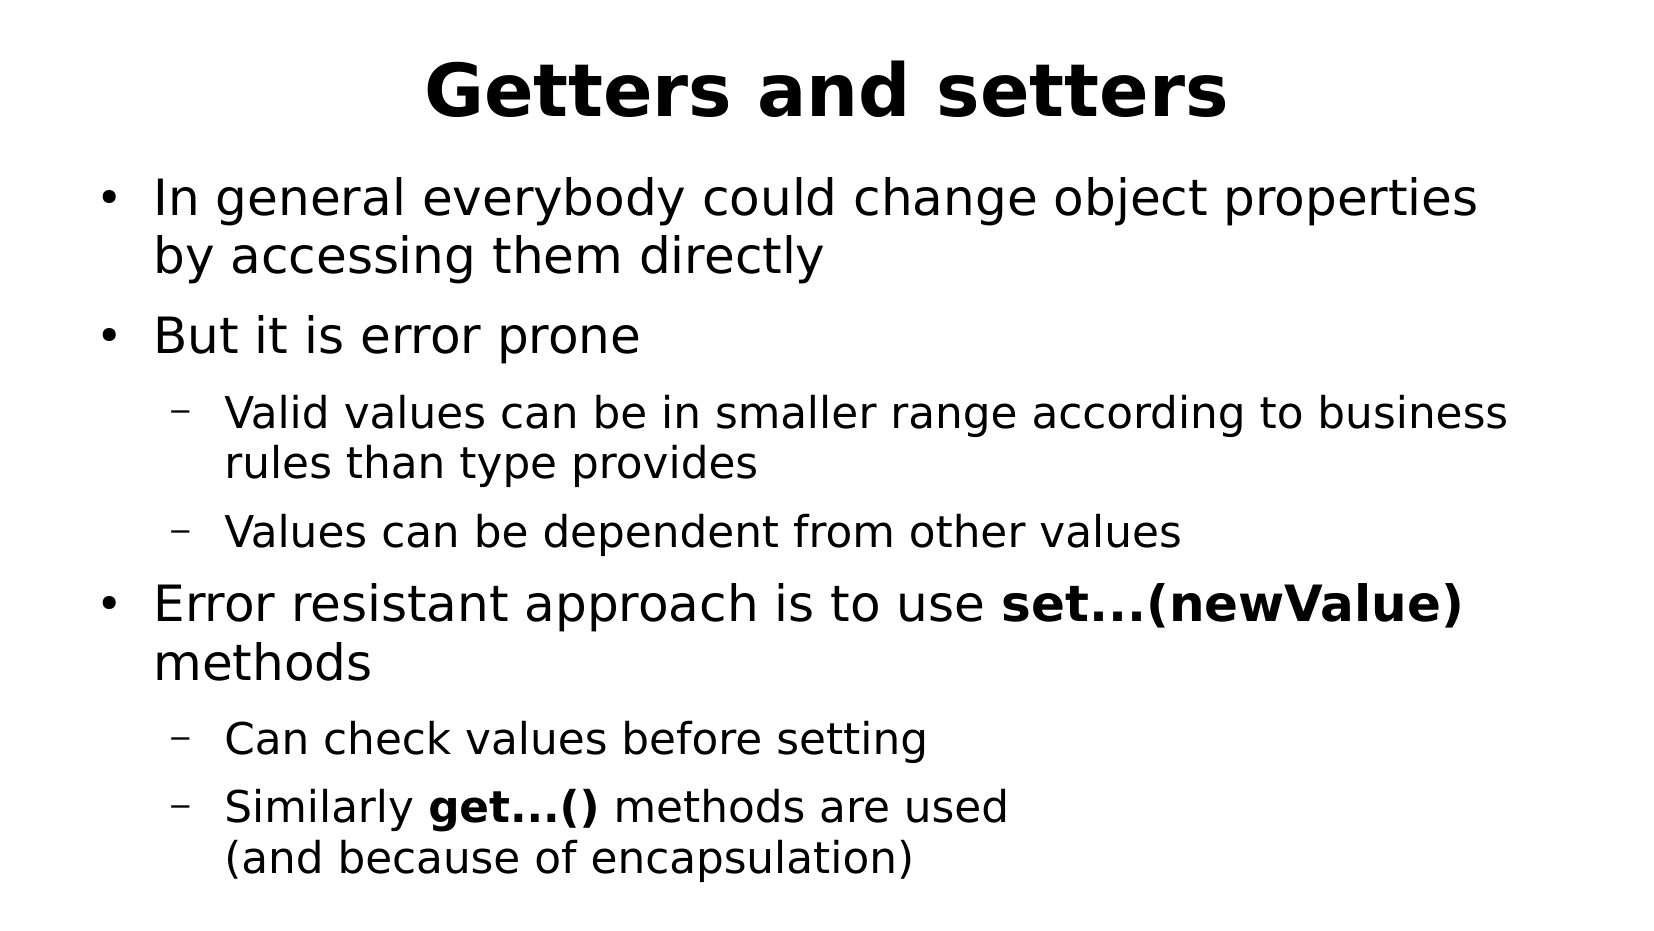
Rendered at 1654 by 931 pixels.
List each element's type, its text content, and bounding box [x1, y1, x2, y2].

list In general everybody could change object properties by accessing them directly But it is error prone Valid values can be in smaller range according to business rules than type provides Values can be dependent from other values Error resistant approach is to use set...(newValue) methods Can check values before setting Similarly get...() methods are used (and because of encapsulation) [82, 168, 1538, 889]
title Getters and setters [82, 37, 1571, 147]
